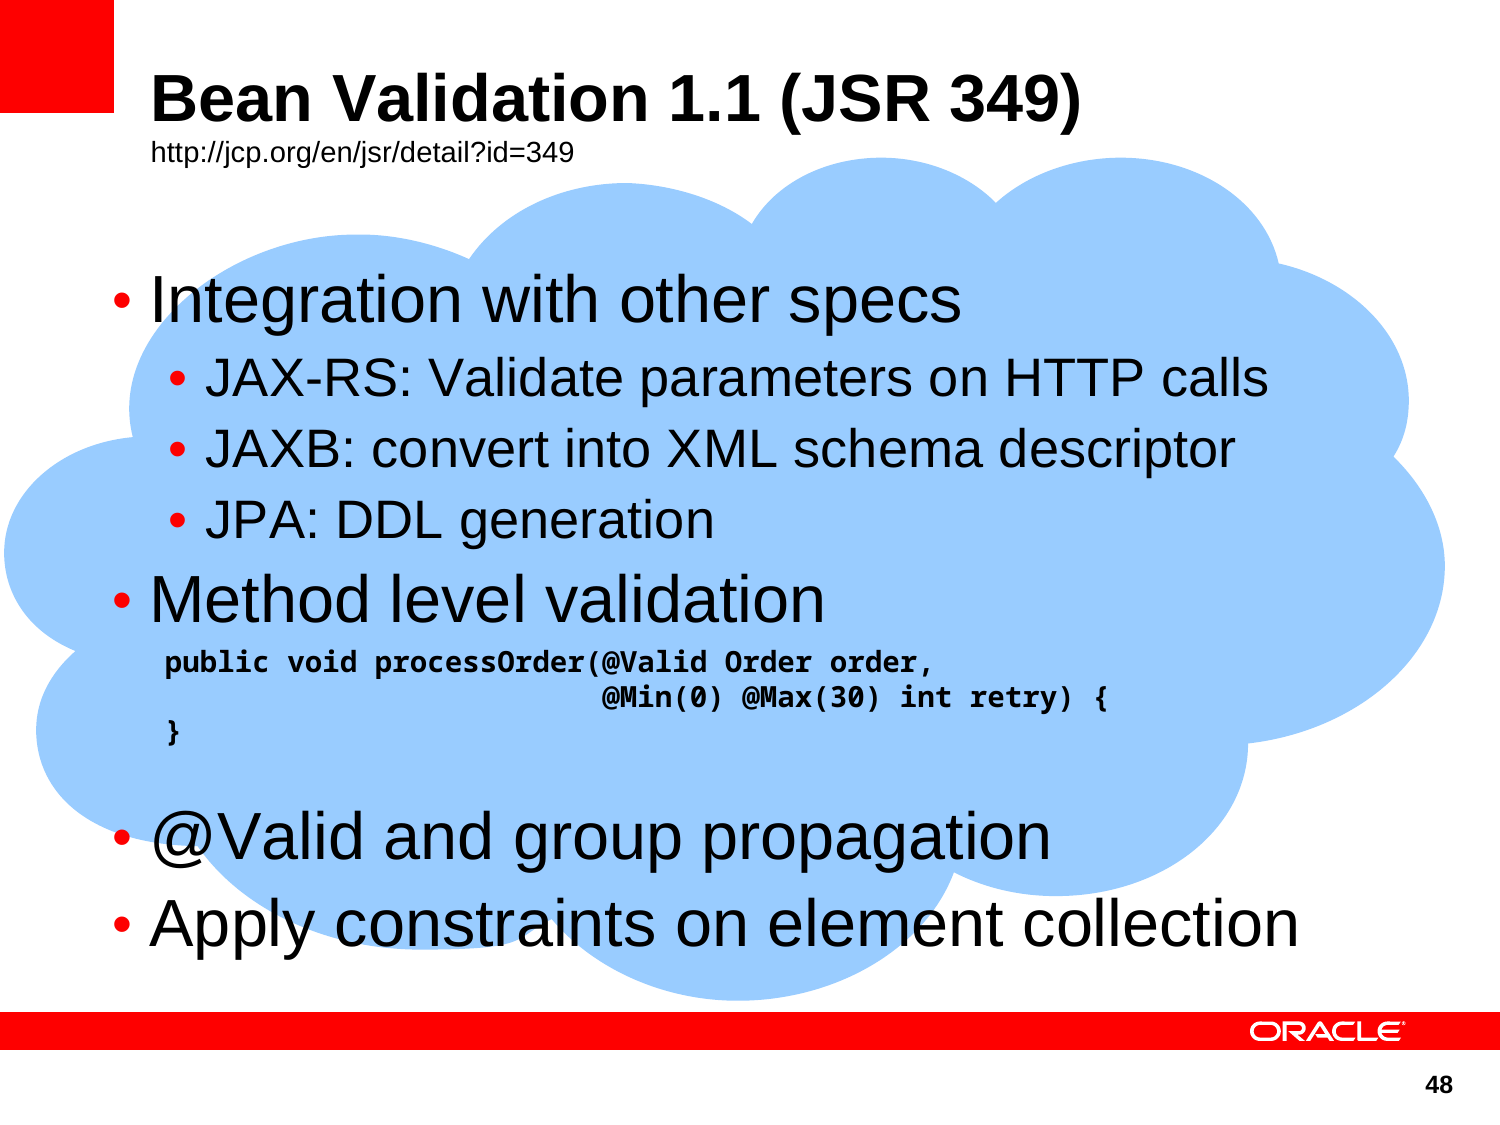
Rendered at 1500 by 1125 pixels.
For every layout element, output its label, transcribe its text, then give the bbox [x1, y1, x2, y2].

text_box [240, 193, 1279, 262]
picture [0, 1012, 1500, 1050]
text_box [1349, 294, 1445, 712]
text_box [4, 440, 112, 832]
list Integration with other specs JAX-RS: Validate parameters on HTTP calls JAXB: convert into XML schema descriptor JPA: DDL generation Method level validation @Valid and group propagation Apply constraints on element collection [112, 262, 1349, 1005]
title Bean Validation 1.1 (JSR 349) http://jcp.org/en/jsr/detail?id=349 [135, 37, 1380, 193]
text_box public void processOrder(@Valid Order order, @Min(0) @Max(30) int retry) { } [150, 600, 1126, 756]
picture [0, 0, 114, 113]
